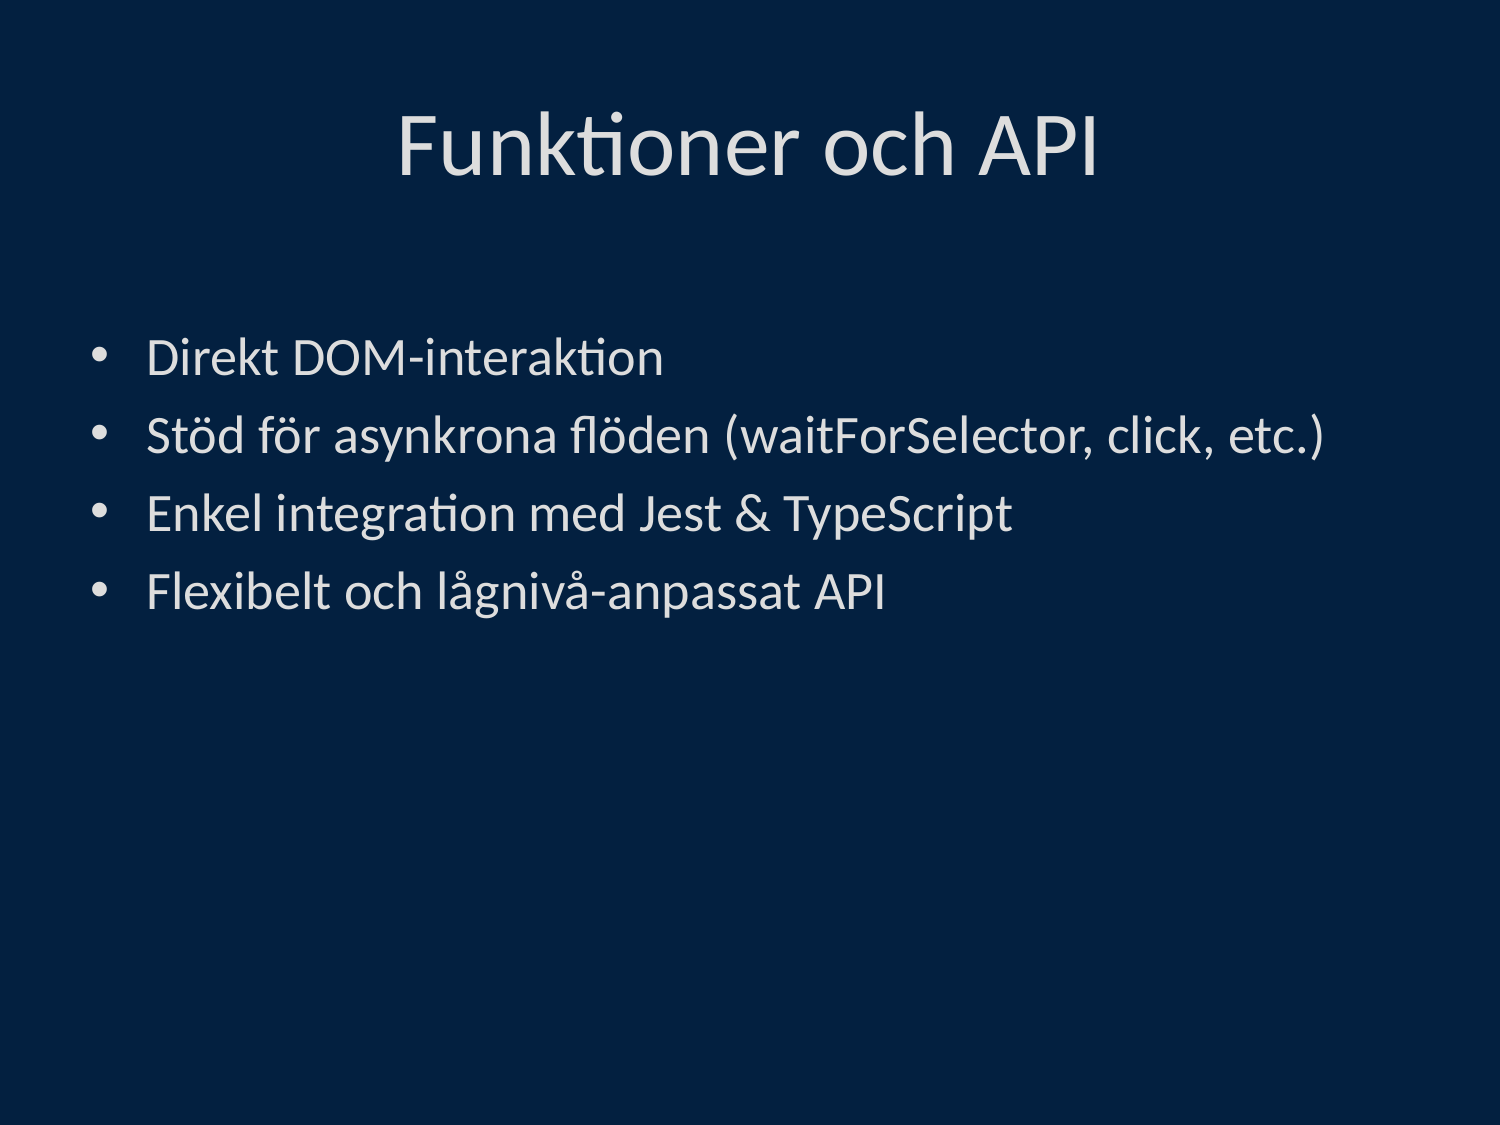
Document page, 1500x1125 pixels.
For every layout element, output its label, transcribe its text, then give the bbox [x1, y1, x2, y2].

title Funktioner och API [75, 45, 1425, 233]
list Direkt DOM-interaktion Stöd för asynkrona flöden (waitForSelector, click, etc.) Enkel integration med Jest & TypeScript Flexibelt och lågnivå-anpassat API [75, 262, 1425, 680]
